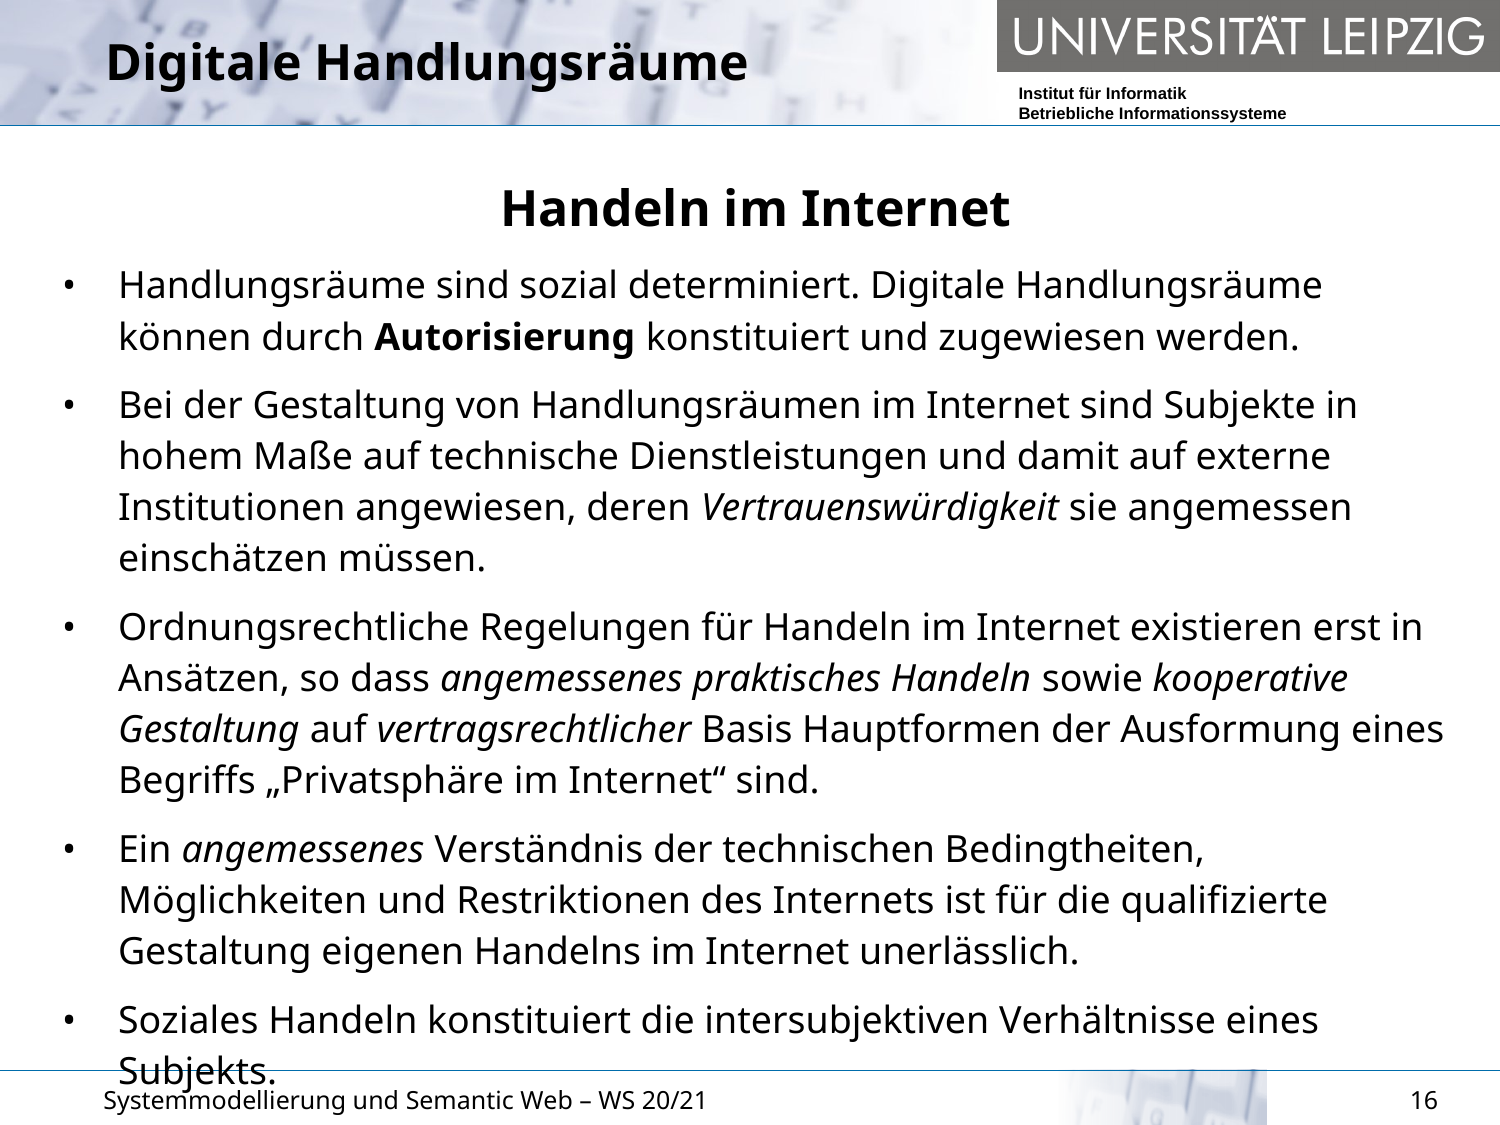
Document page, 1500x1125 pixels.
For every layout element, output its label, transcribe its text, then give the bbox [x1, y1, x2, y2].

list Handeln im Internet Handlungsräume sind sozial determiniert. Digitale Handlungsräume können durch Autorisierung konstituiert und zugewiesen werden. Bei der Gestaltung von Handlungsräumen im Internet sind Subjekte in hohem Maße auf technische Dienstleistungen und damit auf externe Institutionen angewiesen, deren Vertrauenswürdigkeit sie angemessen einschätzen müssen. Ordnungsrechtliche Regelungen für Handeln im Internet existieren erst in Ansätzen, so dass angemessenes praktisches Handeln sowie kooperative Gestaltung auf vertragsrechtlicher Basis Hauptformen der Ausformung eines Begriffs „Privatsphäre im Internet“ sind. Ein angemessenes Verständnis der technischen Bedingtheiten, Möglichkeiten und Restriktionen des Internets ist für die qualifizierte Gestaltung eigenen Handelns im Internet unerlässlich. Soziales Handeln konstituiert die intersubjektiven Verhältnisse eines Subjekts. [47, 165, 1465, 1050]
picture [1057, 1071, 1267, 1125]
text_box Digitale Handlungsräume [90, 23, 764, 99]
picture [0, 0, 1500, 125]
